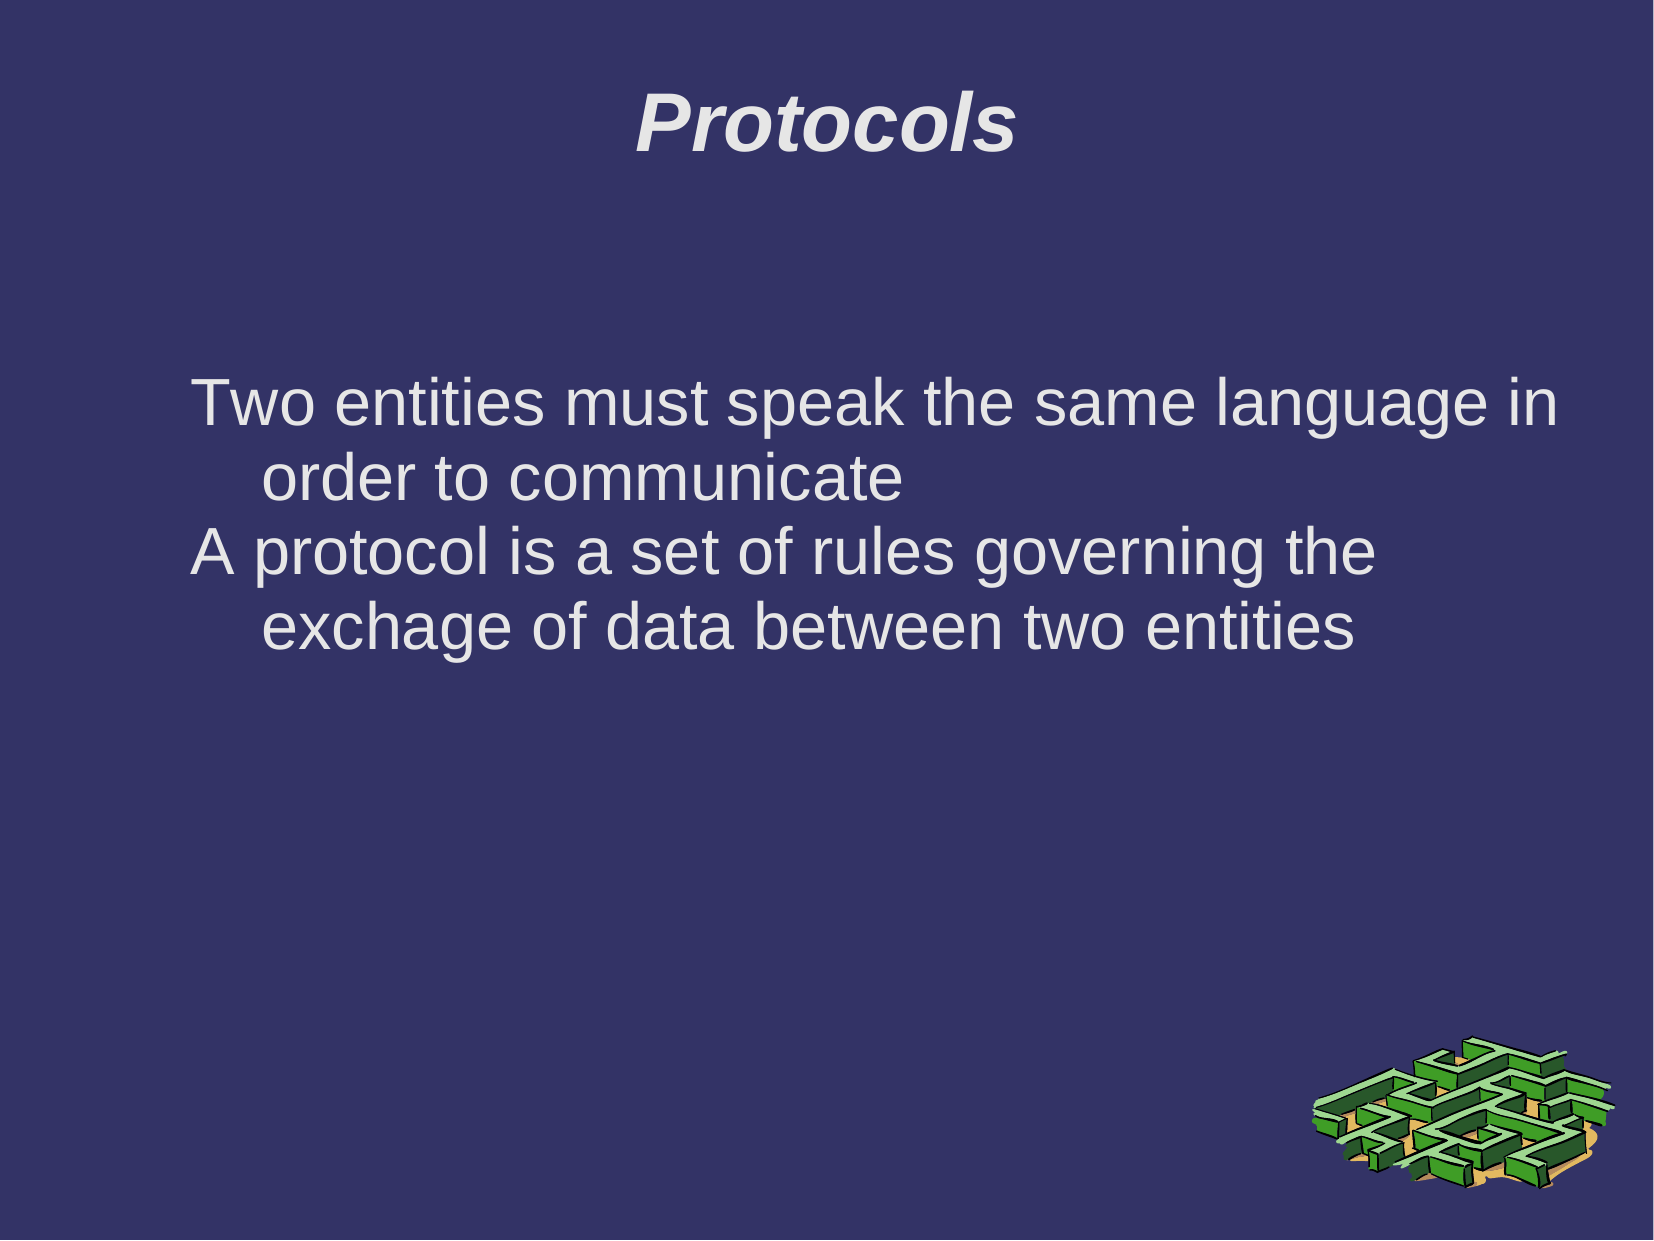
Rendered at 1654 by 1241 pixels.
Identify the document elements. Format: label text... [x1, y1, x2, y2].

title Protocols [121, 19, 1534, 227]
list Two entities must speak the same language in order to communicate A protocol is a set of rules governing the exchage of data between two entities [178, 364, 1570, 1147]
